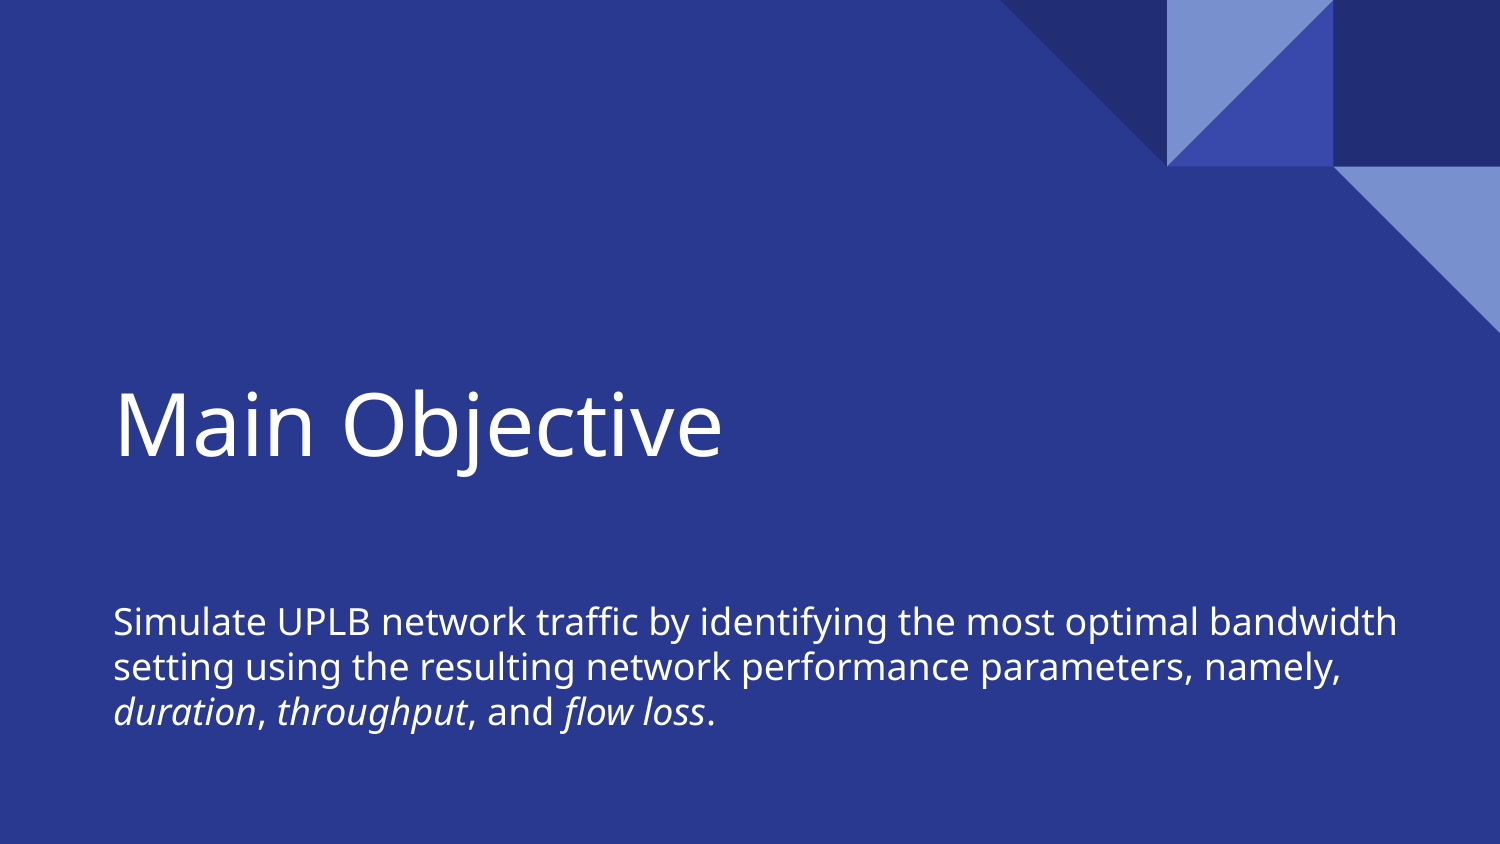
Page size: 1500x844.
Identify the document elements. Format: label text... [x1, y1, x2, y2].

title Main Objective [98, 353, 1447, 491]
subtitle Simulate UPLB network traffic by identifying the most optimal bandwidth setting using the resulting network performance parameters, namely, duration, throughput, and flow loss. [98, 583, 1447, 655]
